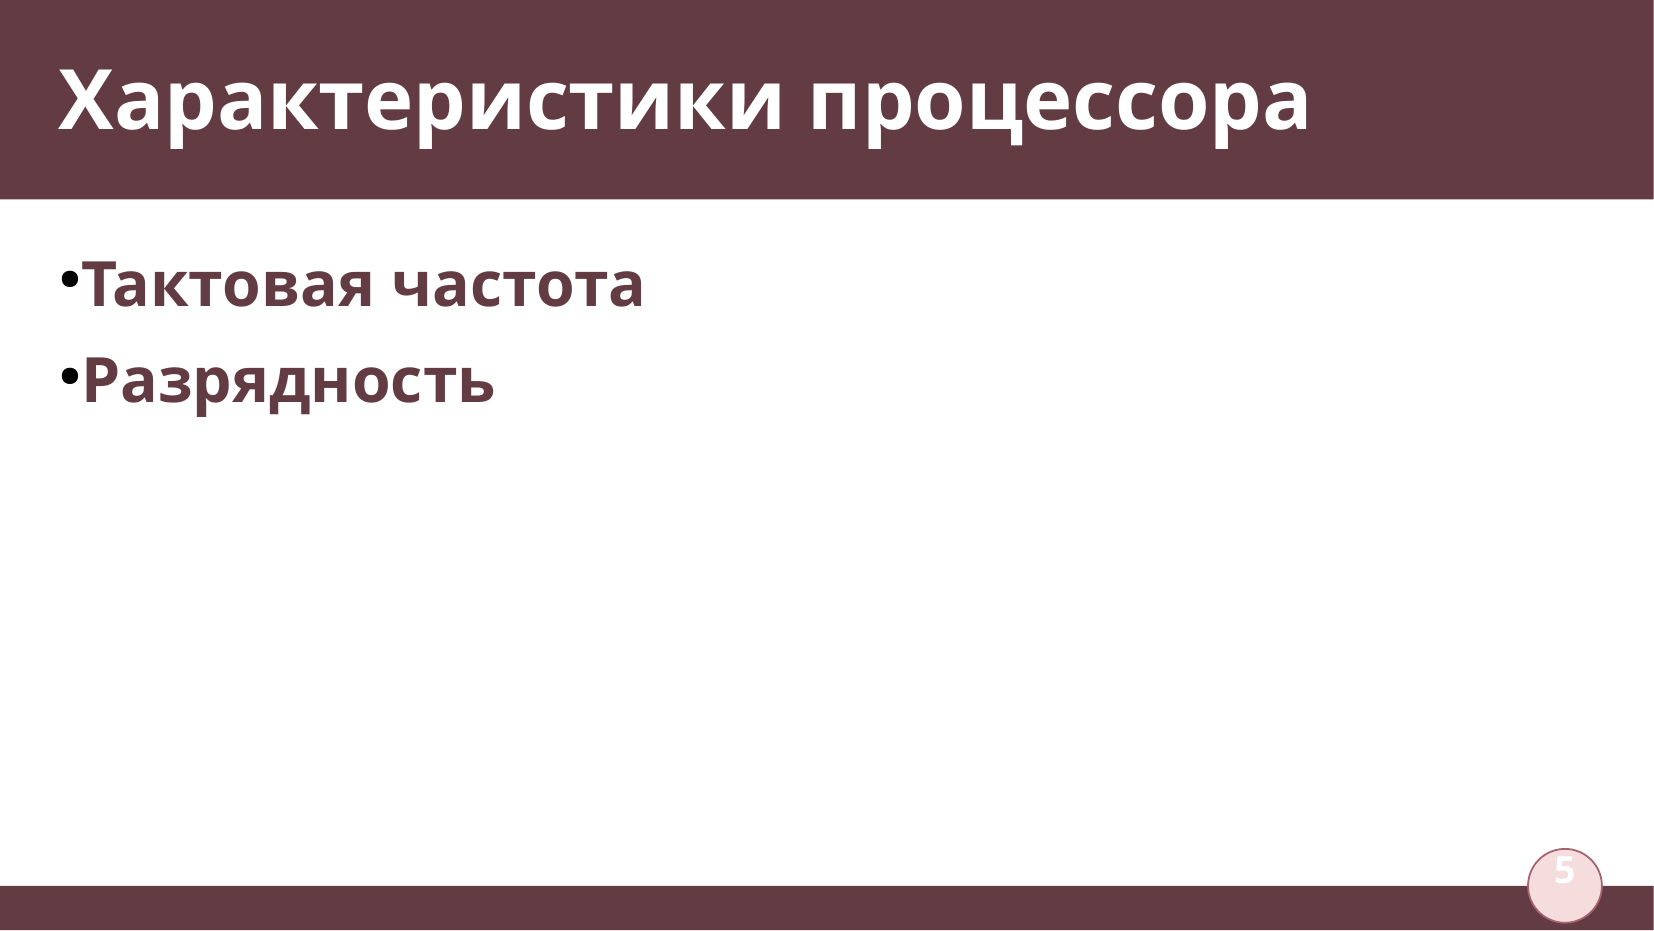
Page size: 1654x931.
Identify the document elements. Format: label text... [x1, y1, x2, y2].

title Характеристики процессора [59, 37, 1595, 155]
list Тактовая частота Разрядность [59, 243, 1595, 864]
